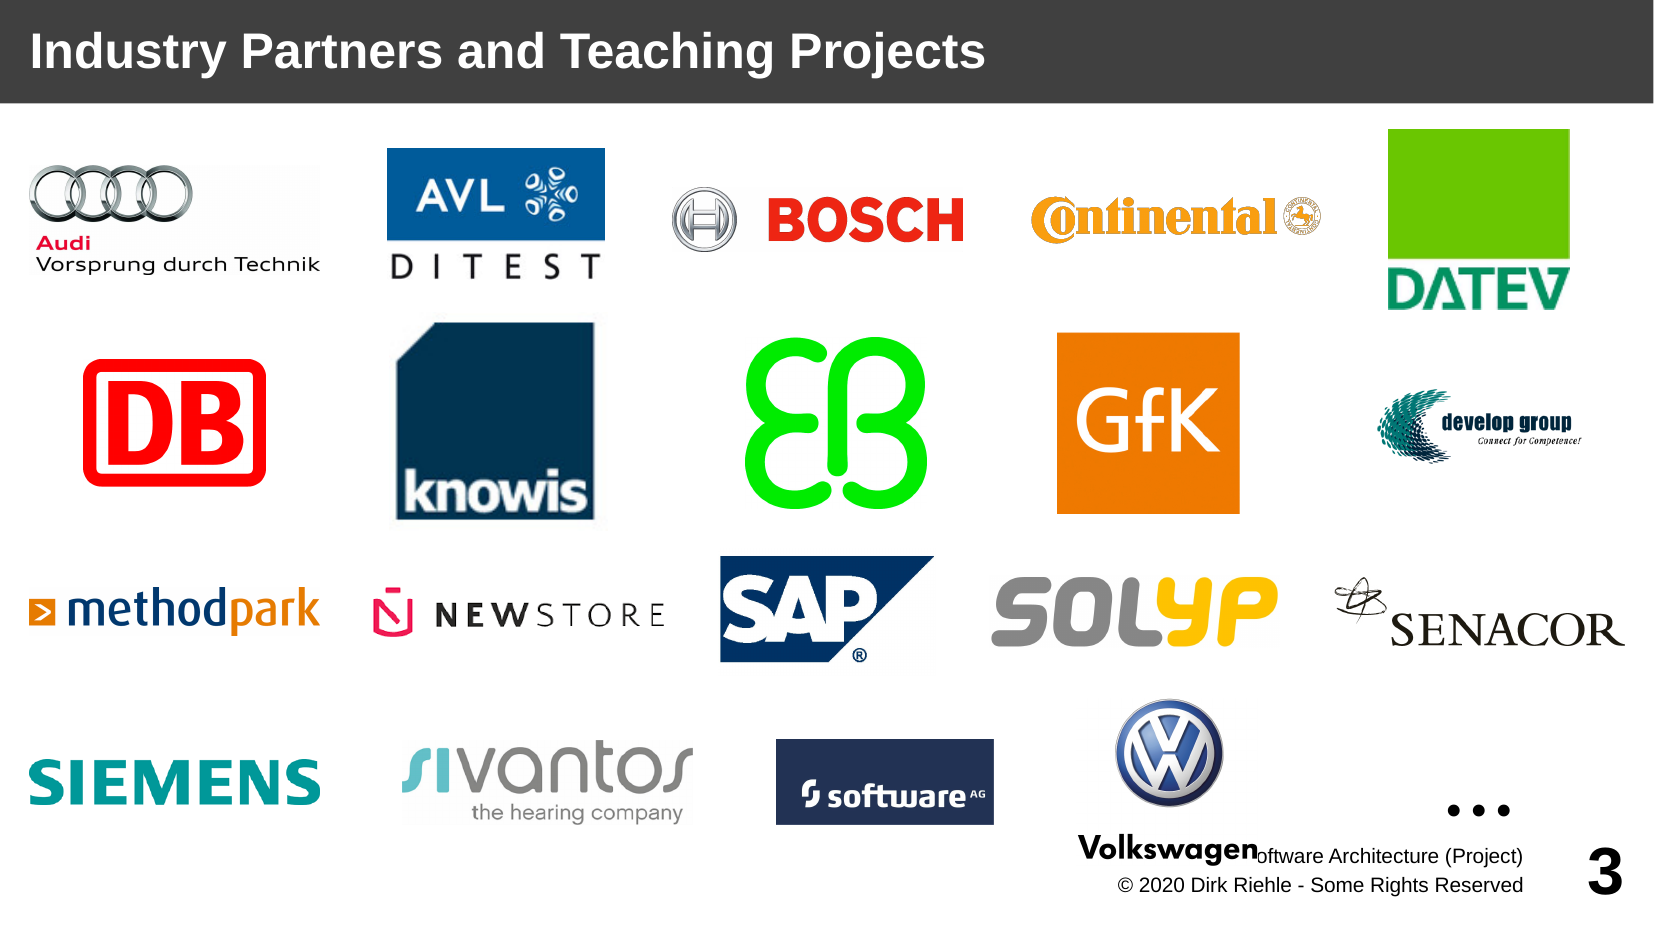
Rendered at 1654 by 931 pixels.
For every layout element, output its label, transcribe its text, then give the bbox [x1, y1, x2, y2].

picture [1030, 195, 1321, 244]
picture [29, 165, 320, 275]
picture [989, 575, 1280, 649]
picture [389, 312, 608, 531]
picture [718, 548, 936, 676]
text_box ... [1341, 691, 1617, 873]
picture [29, 759, 320, 806]
picture [1334, 577, 1625, 646]
picture [745, 337, 927, 509]
picture [387, 148, 605, 292]
picture [1370, 371, 1588, 481]
picture [1388, 129, 1570, 310]
title Industry Partners and Teaching Projects [0, 0, 1654, 104]
picture [672, 187, 963, 253]
picture [776, 739, 994, 826]
picture [402, 740, 693, 825]
picture [29, 587, 320, 636]
picture [373, 587, 664, 637]
picture [83, 359, 266, 487]
picture [1057, 332, 1240, 514]
picture [1076, 698, 1258, 866]
